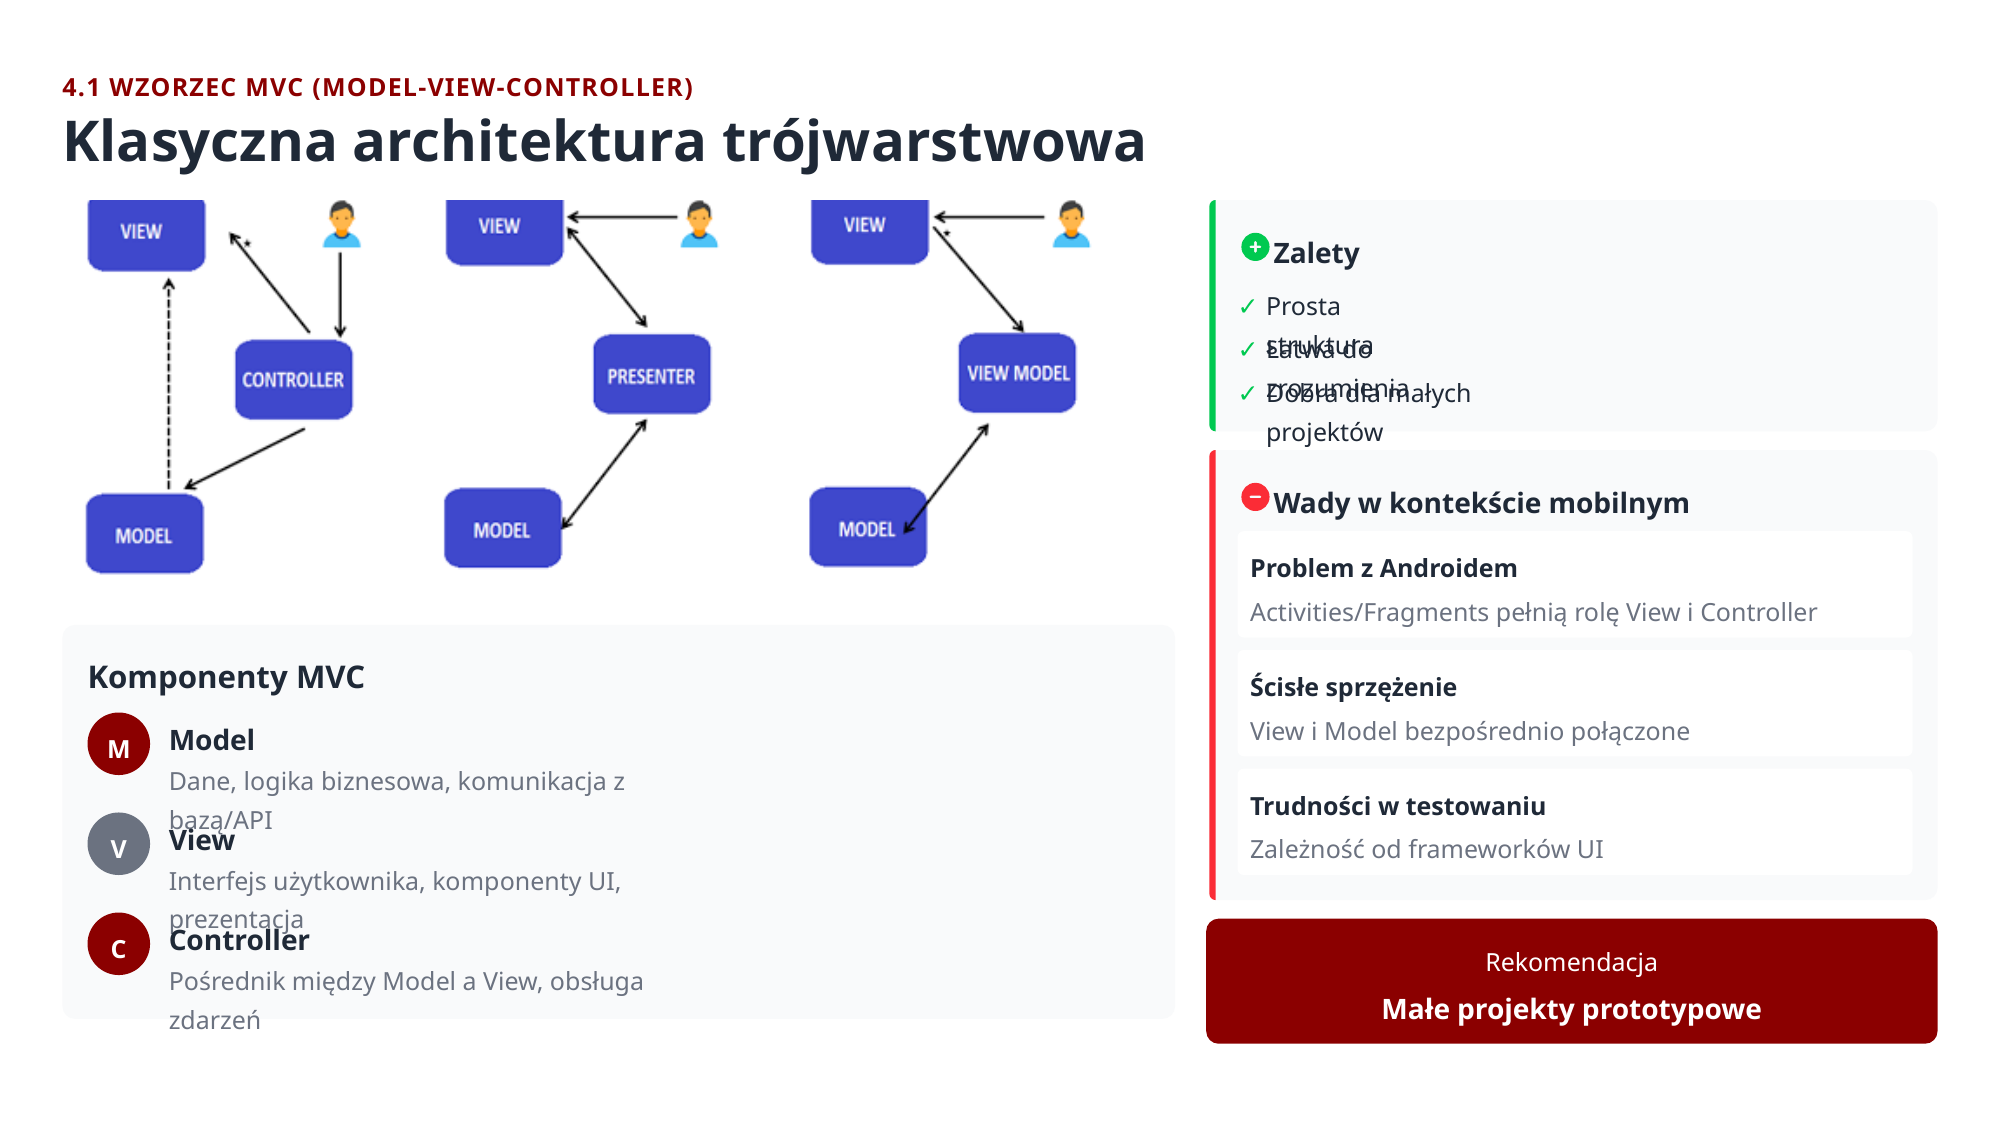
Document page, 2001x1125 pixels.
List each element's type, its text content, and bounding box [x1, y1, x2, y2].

text_box Prosta struktura [1266, 281, 1451, 319]
text_box M [81, 713, 156, 775]
text_box 4.1 WZORZEC MVC (MODEL-VIEW-CONTROLLER) [62, 62, 1950, 100]
text_box Trudności w testowaniu [1250, 781, 1913, 819]
text_box Zależność od frameworków UI [1250, 825, 1913, 863]
text_box Łatwa do zrozumienia [1266, 325, 1512, 362]
text_box Pośrednik między Model a View, obsługa zdarzeń [169, 956, 705, 994]
text_box Komponenty MVC [88, 650, 1166, 694]
text_box [1206, 918, 1938, 1044]
text_box Dobra dla małych projektów [1266, 369, 1583, 406]
text_box [1209, 450, 1938, 901]
text_box ✓ [1238, 281, 1266, 319]
text_box V [81, 812, 156, 875]
text_box C [81, 913, 156, 975]
text_box View [169, 812, 731, 856]
text_box Ścisłe sprzężenie [1250, 662, 1913, 700]
text_box Klasyczna architektura trójwarstwowa [62, 112, 1966, 175]
text_box Problem z Androidem [1250, 544, 1913, 581]
text_box ✓ [1238, 369, 1266, 406]
text_box Interfejs użytkownika, komponenty UI, prezentacja [169, 856, 730, 894]
text_box ✓ [1238, 325, 1266, 362]
text_box Activities/Fragments pełnią rolę View i Controller [1250, 587, 1913, 625]
text_box Model [169, 712, 703, 756]
text_box Controller [169, 912, 706, 956]
picture [62, 200, 1175, 601]
text_box Rekomendacja [1219, 937, 1925, 975]
text_box Małe projekty prototypowe [1218, 981, 1926, 1025]
text_box Dane, logika biznesowa, komunikacja z bazą/API [169, 756, 702, 794]
text_box View i Model bezpośrednio połączone [1250, 706, 1913, 744]
text_box Zalety [1273, 225, 1927, 269]
text_box [1209, 200, 1938, 432]
text_box [62, 624, 1176, 1019]
text_box Wady w kontekście mobilnym [1273, 475, 1927, 519]
